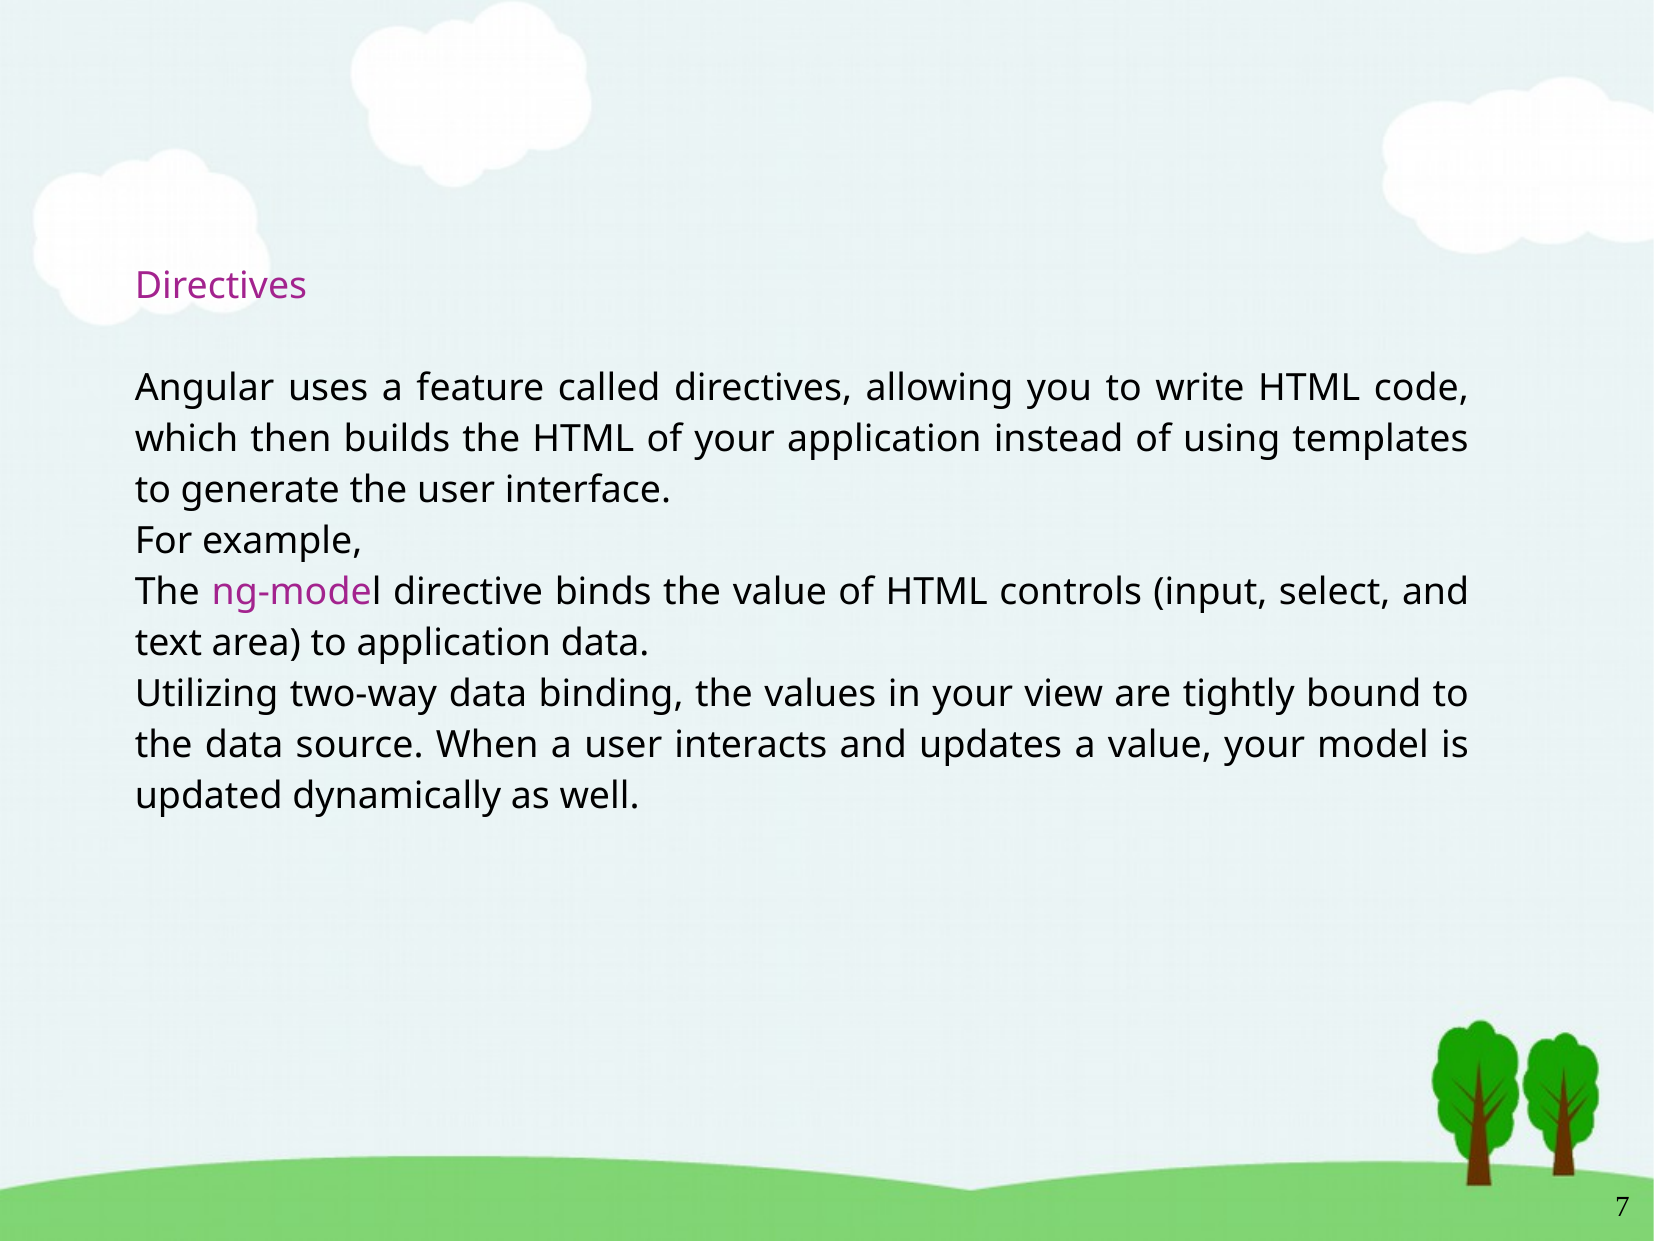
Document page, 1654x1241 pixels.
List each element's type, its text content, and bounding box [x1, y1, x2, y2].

text_box Directives Angular uses a feature called directives, allowing you to write HTML code, which then builds the HTML of your application instead of using templates to generate the user interface. For example, The ng-model directive binds the value of HTML controls (input, select, and text area) to application data. Utilizing two-way data binding, the values in your view are tightly bound to the data source. When a user interacts and updates a value, your model is updated dynamically as well. [120, 251, 1486, 721]
picture [0, 0, 1654, 1241]
